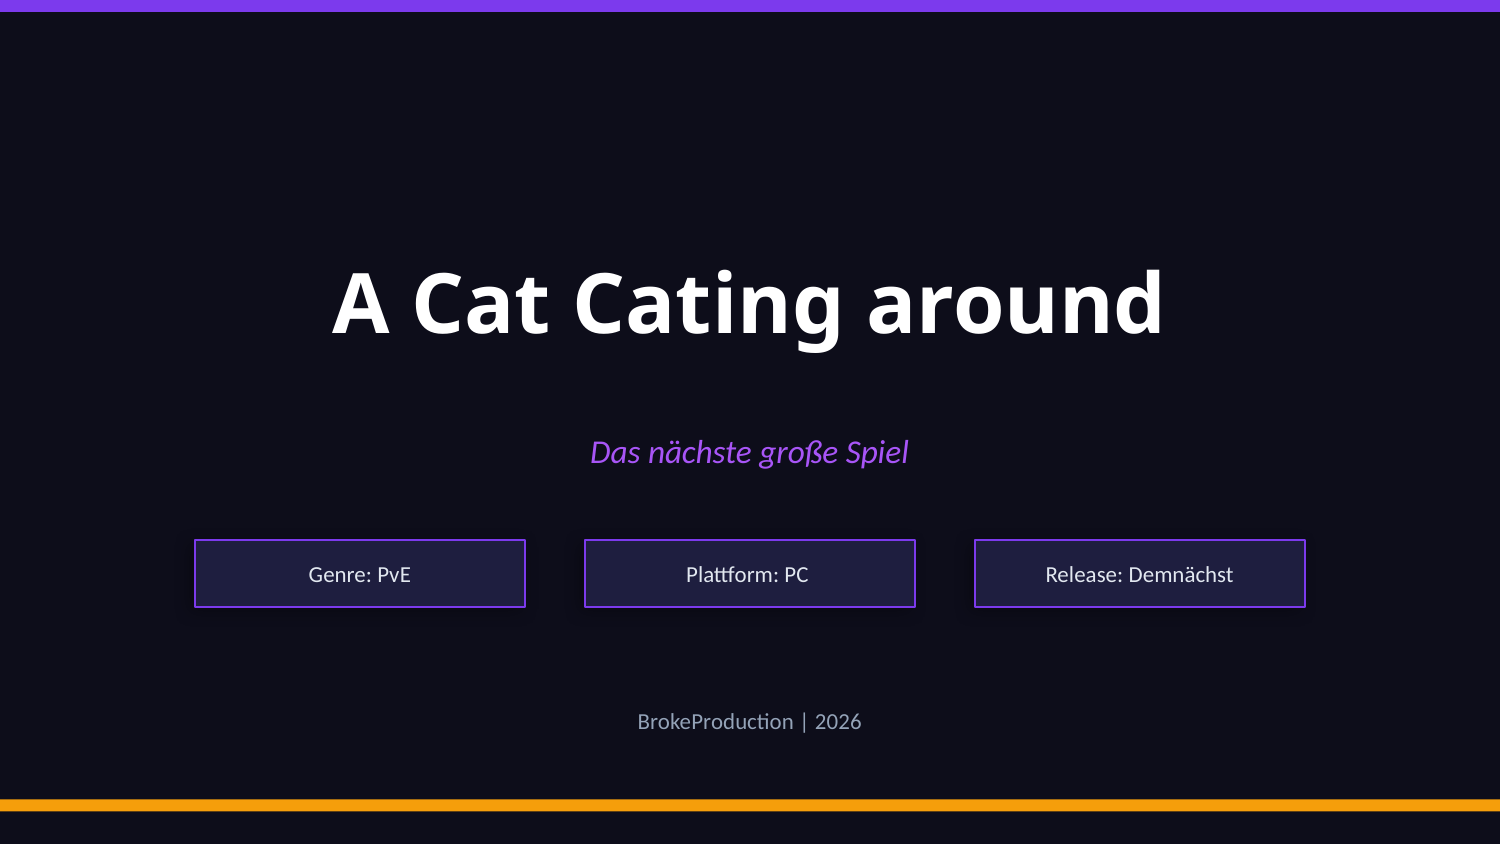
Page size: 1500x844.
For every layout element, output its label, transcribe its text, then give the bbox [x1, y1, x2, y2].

text_box BrokeProduction | 2026 [149, 689, 1350, 750]
text_box Das nächste große Spiel [149, 404, 1350, 495]
text_box Plattform: PC [584, 540, 915, 608]
text_box [0, 799, 1500, 812]
text_box A Cat Cating around [149, 209, 1350, 390]
text_box [0, 0, 1500, 12]
text_box Release: Demnächst [974, 540, 1305, 608]
text_box Genre: PvE [194, 540, 525, 608]
